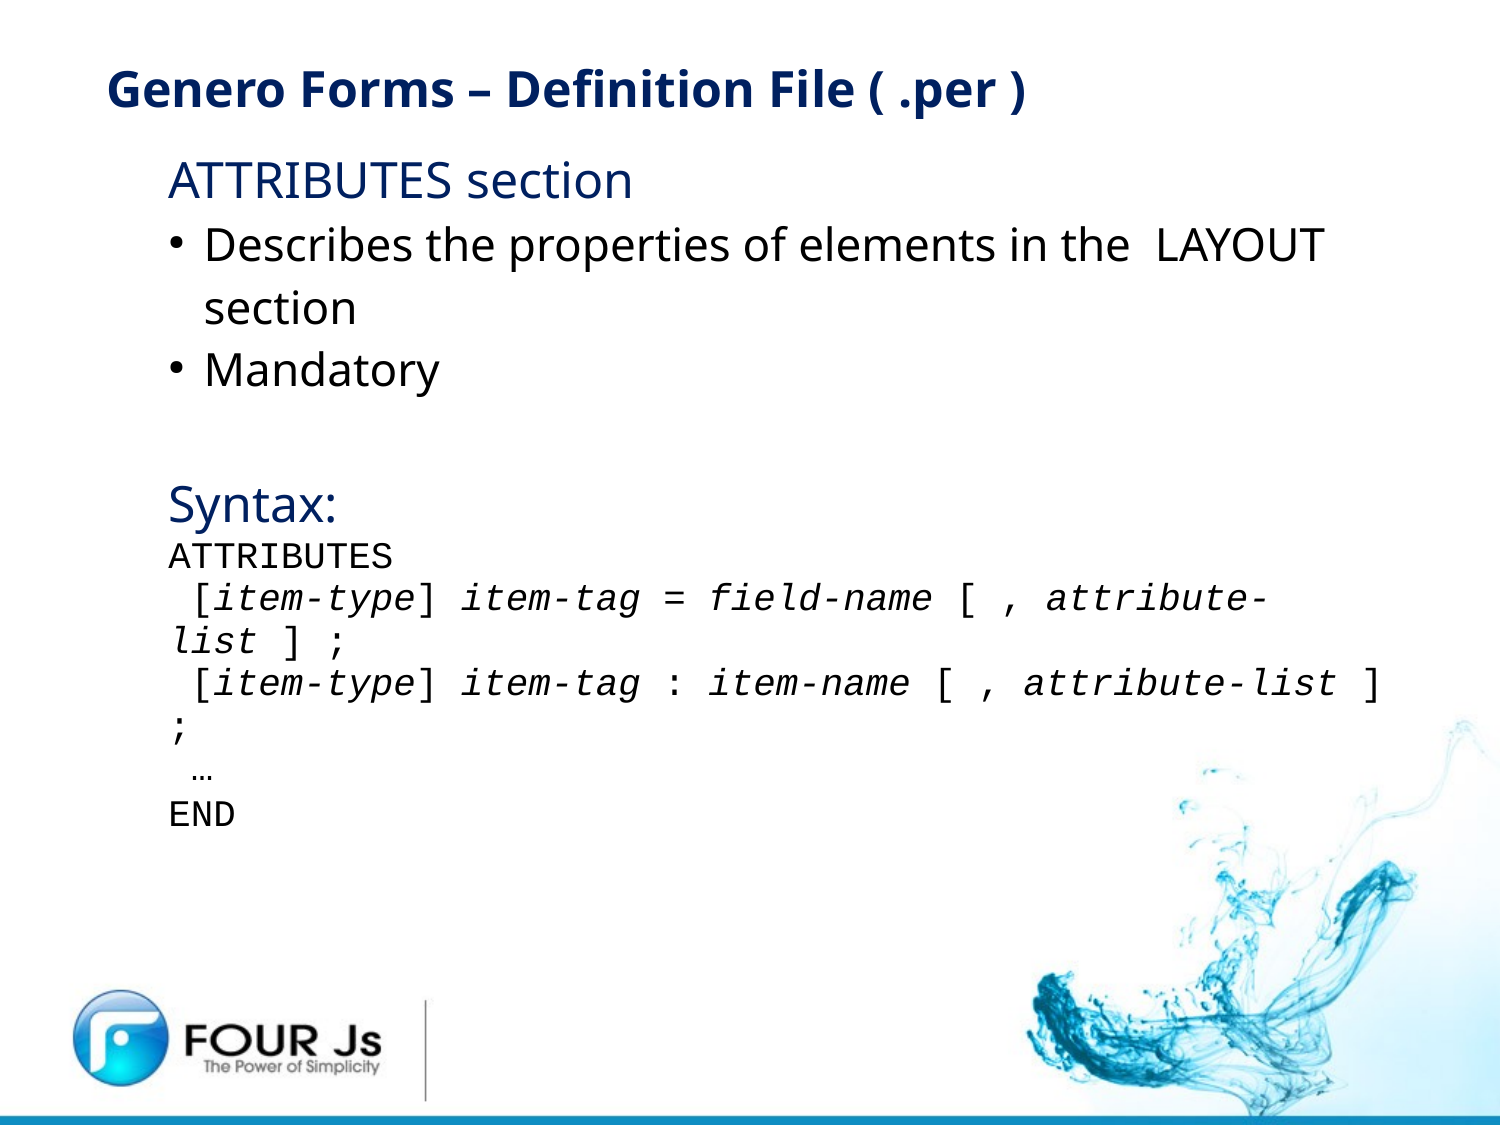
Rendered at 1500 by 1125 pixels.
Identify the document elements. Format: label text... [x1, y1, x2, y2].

title Genero Forms – Definition File ( .per ) [106, 35, 1388, 142]
picture [0, 0, 1500, 1122]
text_box ATTRIBUTES section Describes the properties of elements in the LAYOUT section Mandatory Syntax: ATTRIBUTES [item-type] item-tag = field-name [ , attribute-list ] ; [item-type] item-tag : item-name [ , attribute-list ] ; … END [118, 137, 1418, 957]
